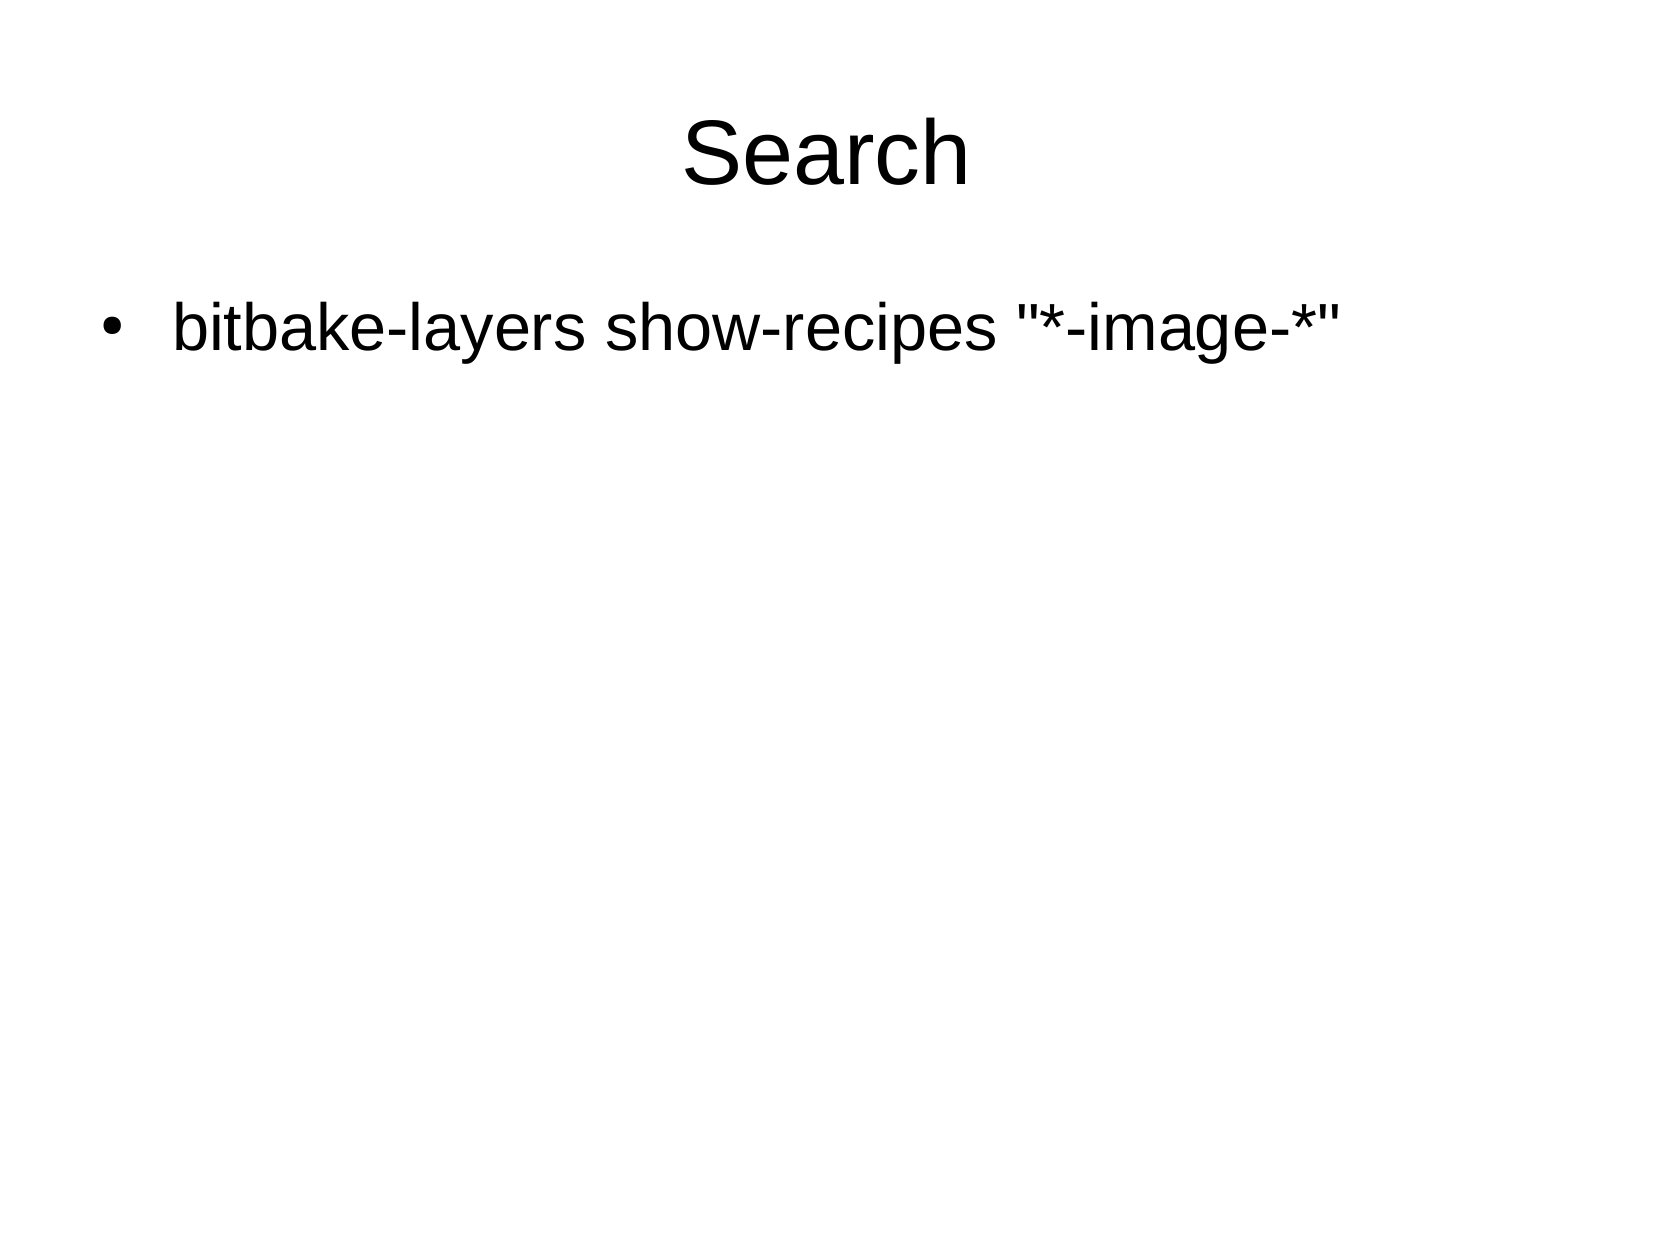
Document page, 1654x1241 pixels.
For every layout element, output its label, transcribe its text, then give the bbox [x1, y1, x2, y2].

title Search [82, 49, 1571, 257]
list bitbake-layers show-recipes "*-image-*" [82, 290, 1538, 1010]
